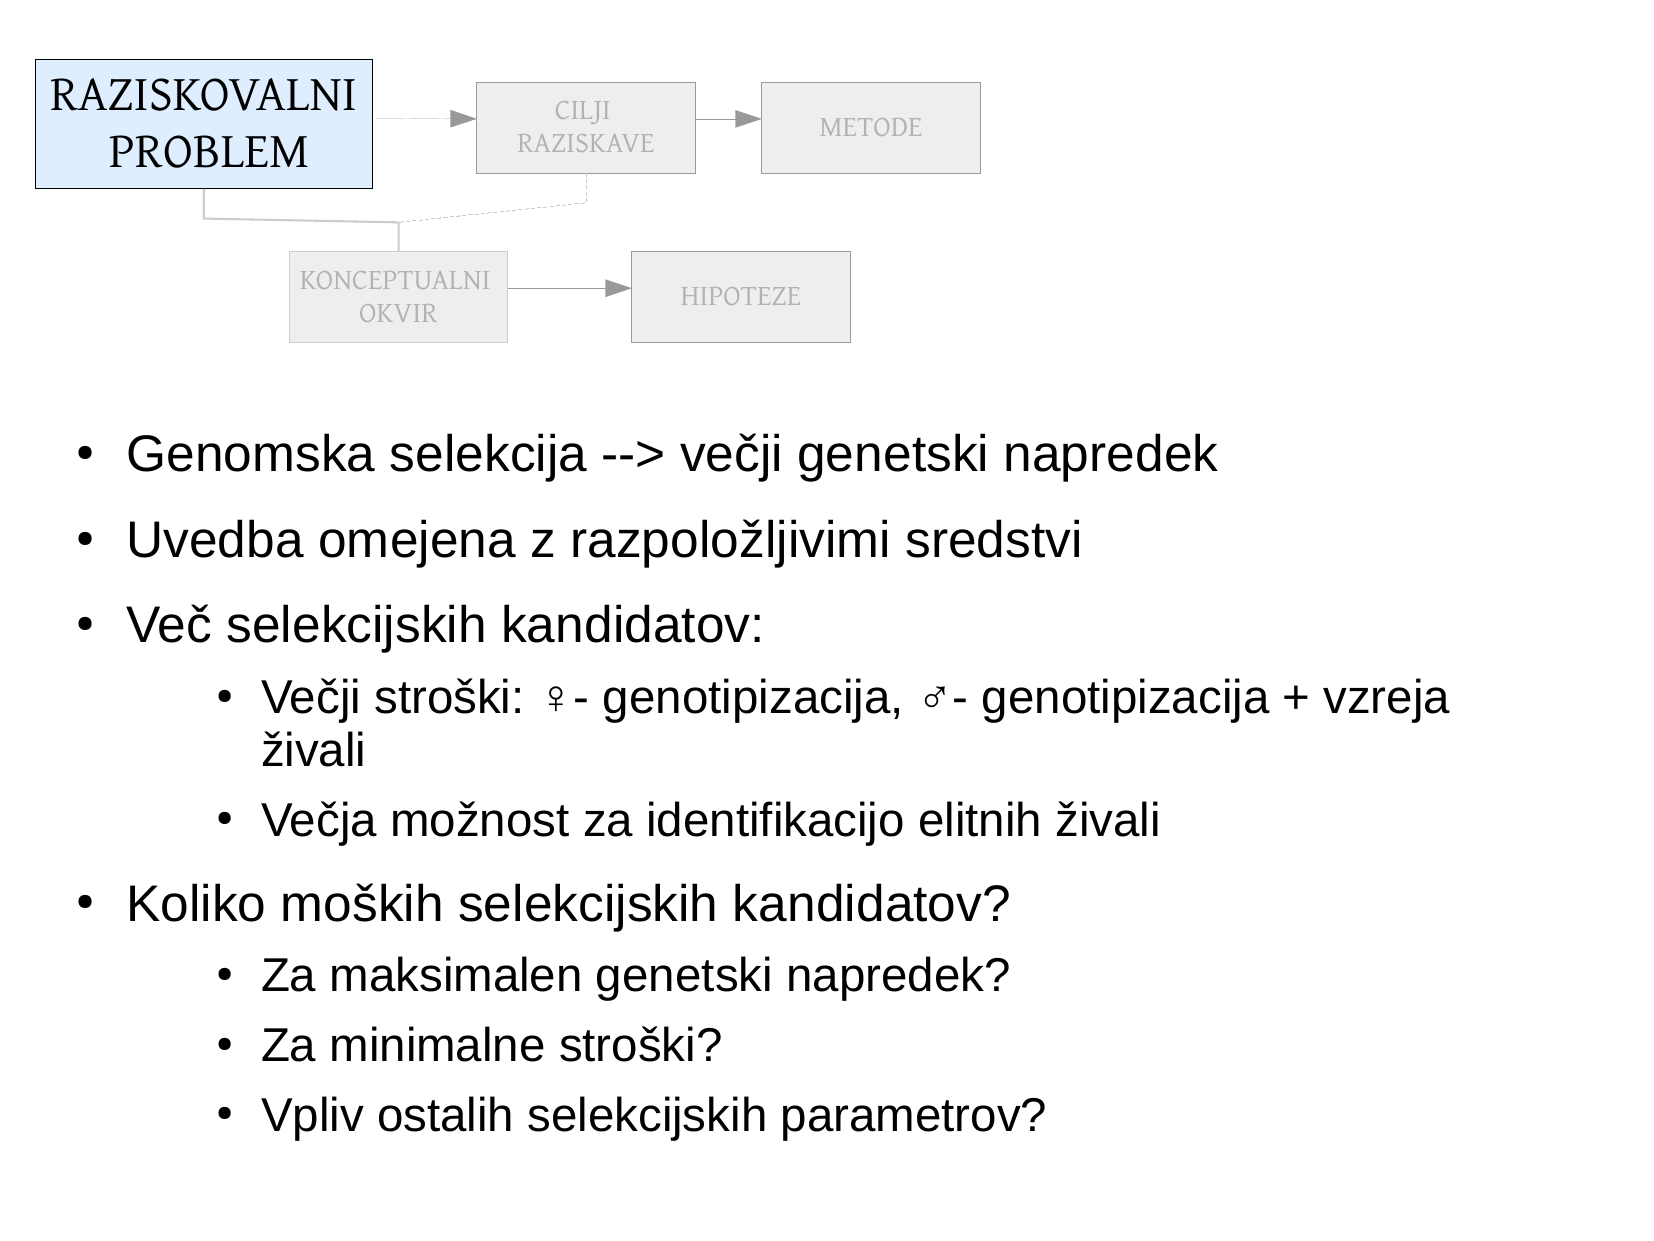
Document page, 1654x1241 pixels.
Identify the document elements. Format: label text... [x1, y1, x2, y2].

list Genomska selekcija --> večji genetski napredek Uvedba omejena z razpoložljivimi sredstvi Več selekcijskih kandidatov: Večji stroški: ♀- genotipizacija, ♂- genotipizacija + vzreja živali Večja možnost za identifikacijo elitnih živali Koliko moških selekcijskih kandidatov? Za maksimalen genetski napredek? Za minimalne stroški? Vpliv ostalih selekcijskih parametrov? [59, 425, 1548, 1145]
text_box KONCEPTUALNI OKVIR [289, 251, 508, 343]
text_box HIPOTEZE [631, 251, 851, 343]
text_box METODE [761, 82, 981, 174]
text_box CILJI RAZISKAVE [476, 82, 696, 174]
text_box RAZISKOVALNI PROBLEM [35, 59, 373, 189]
